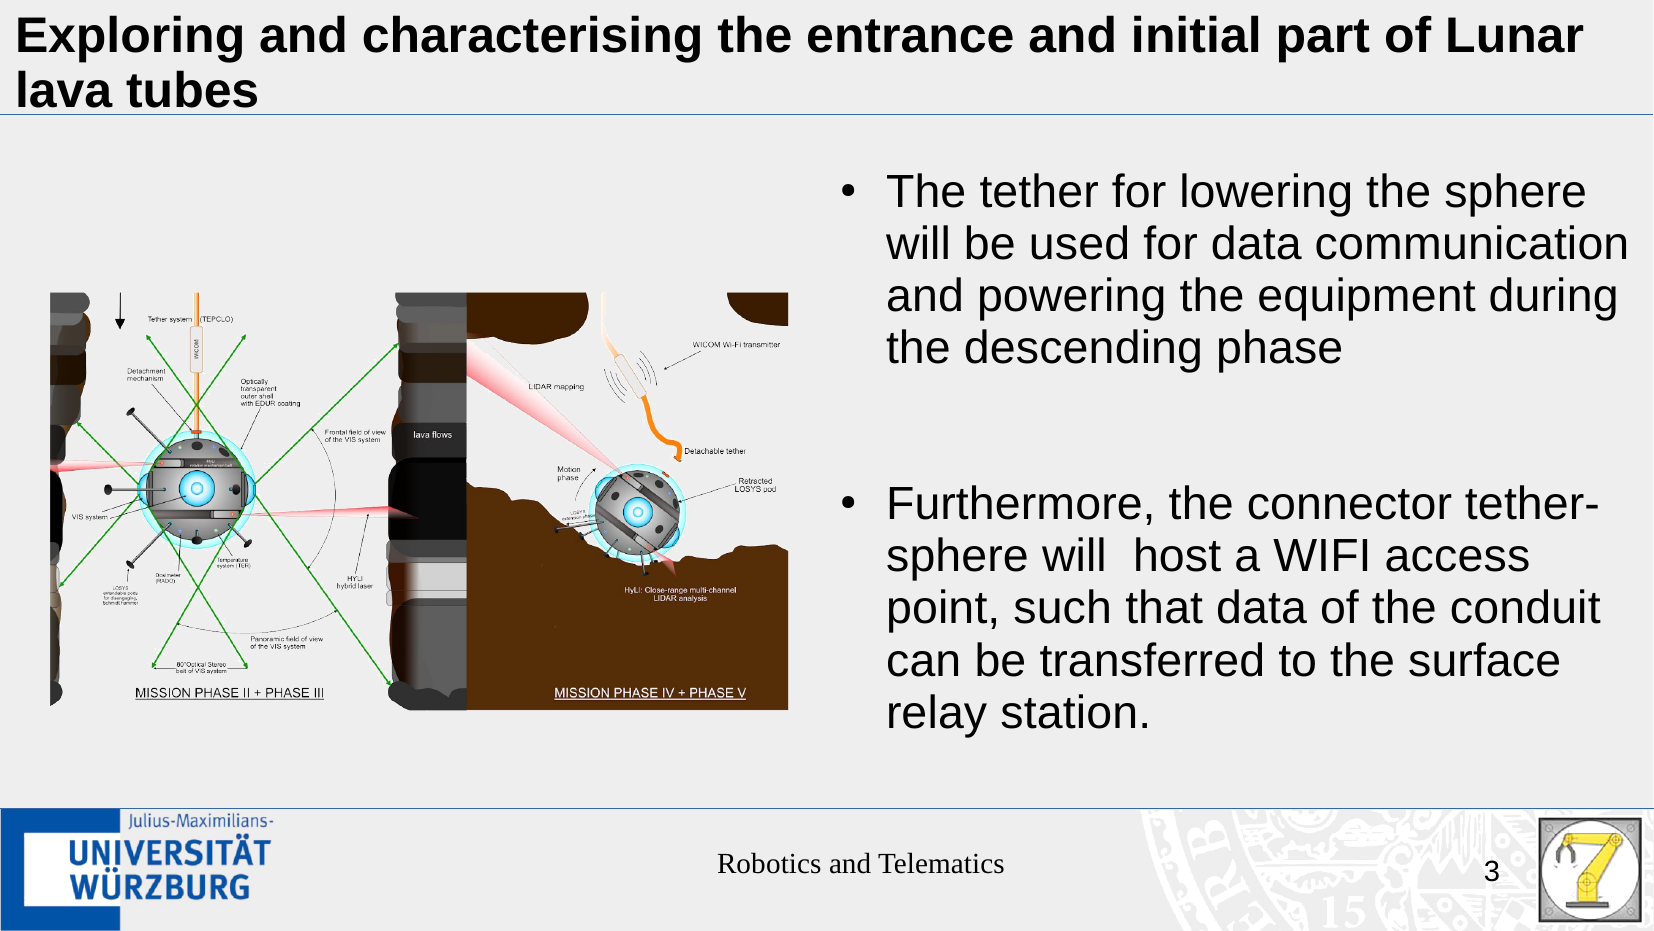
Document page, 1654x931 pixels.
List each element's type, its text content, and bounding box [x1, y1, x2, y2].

picture [0, 809, 1654, 931]
picture [30, 276, 809, 729]
title Exploring and characterising the entrance and initial part of Lunar lava tubes [15, 0, 1624, 141]
list The tether for lowering the sphere will be used for data communication and powering the equipment during the descending phase Furthermore, the connector tether-sphere will host a WIFI access point, such that data of the conduit can be transferred to the surface relay station. [825, 165, 1636, 766]
